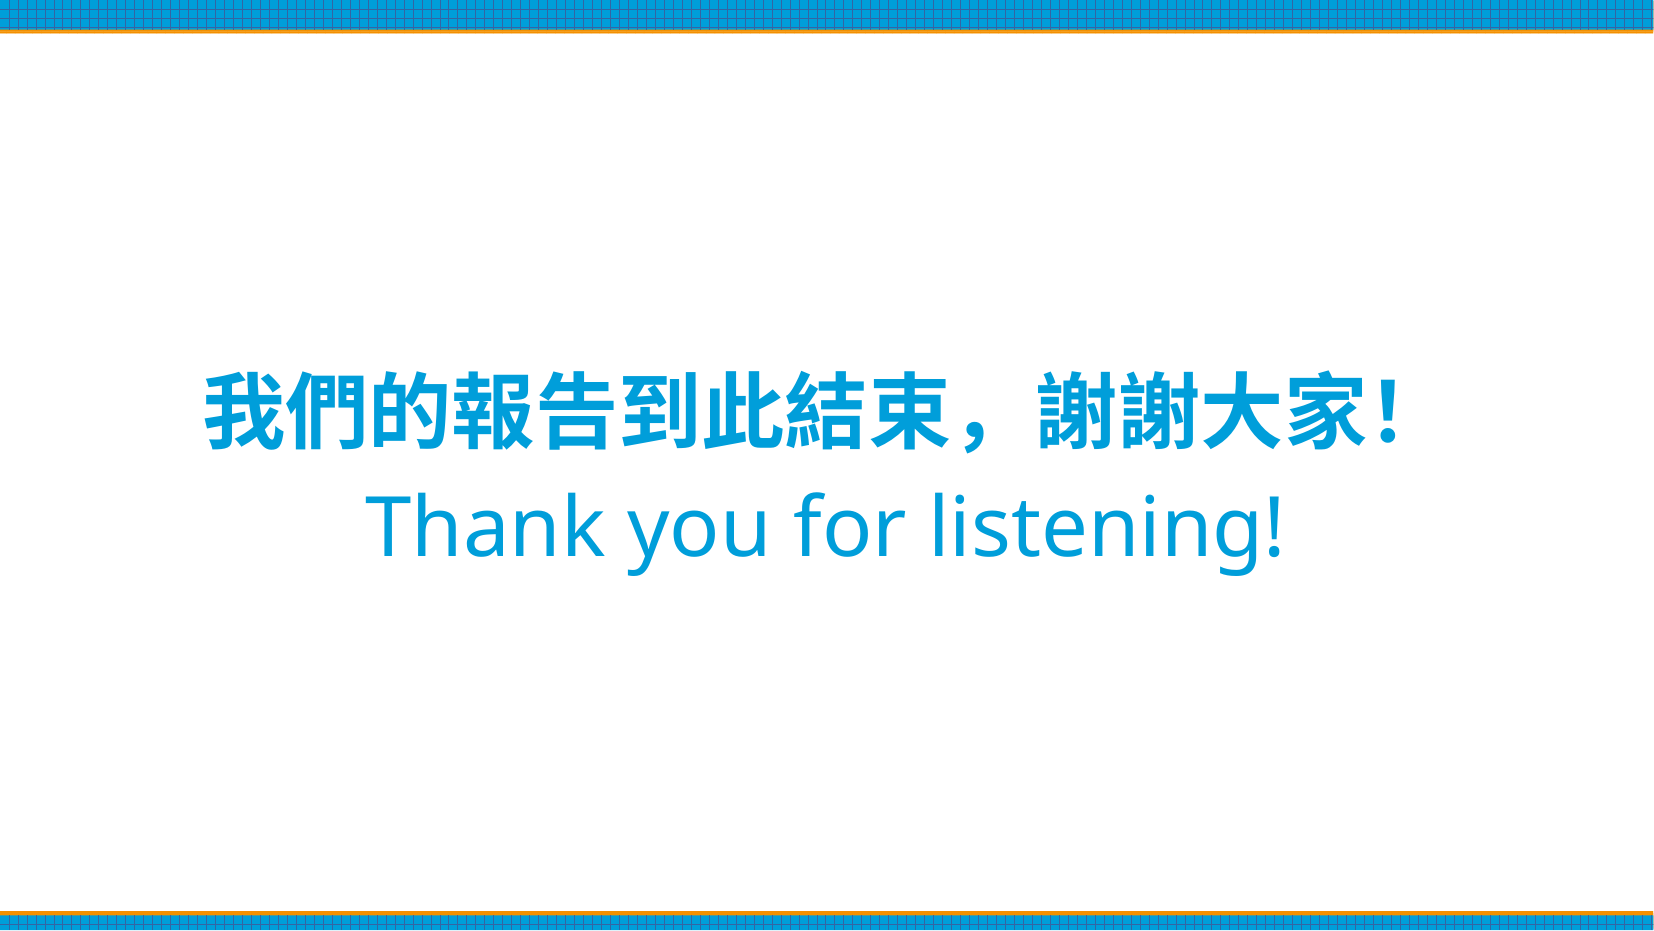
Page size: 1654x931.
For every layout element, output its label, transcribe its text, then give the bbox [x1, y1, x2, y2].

subtitle 我們的報告到此結束，謝謝大家！ Thank you for listening! [82, 103, 1571, 824]
